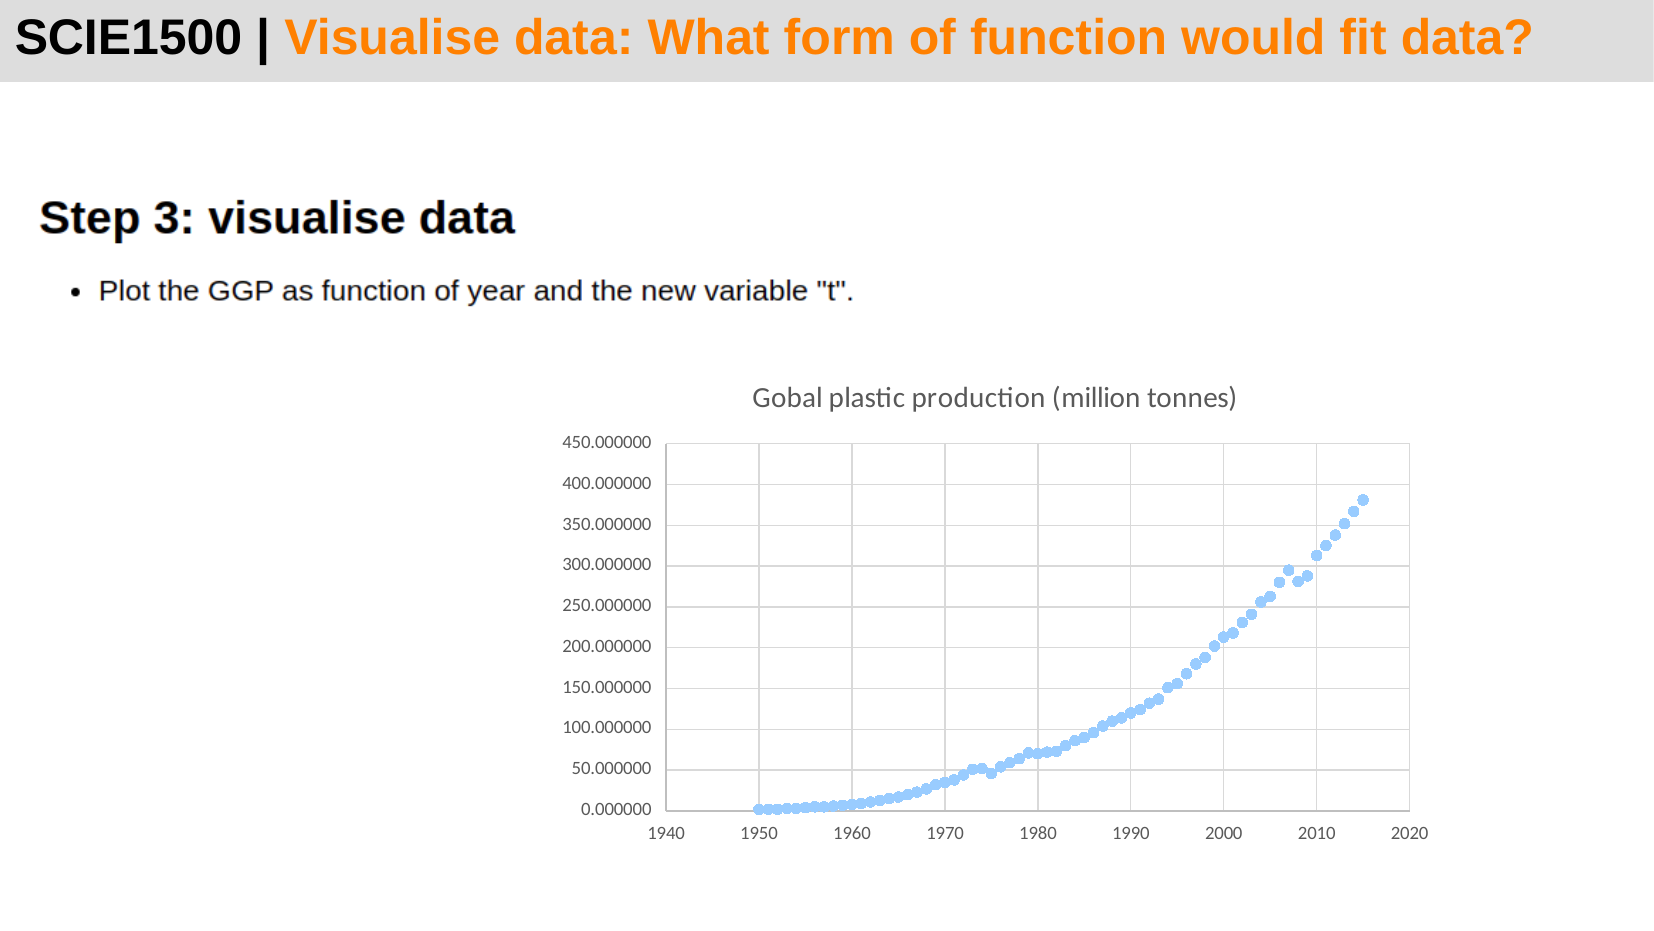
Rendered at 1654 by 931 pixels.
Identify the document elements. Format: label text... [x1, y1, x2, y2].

picture [36, 189, 867, 316]
text_box SCIE1500 | Visualise data: What form of function would fit data? [0, 2, 1564, 76]
chart [544, 359, 1447, 855]
text_box [0, 0, 1654, 83]
